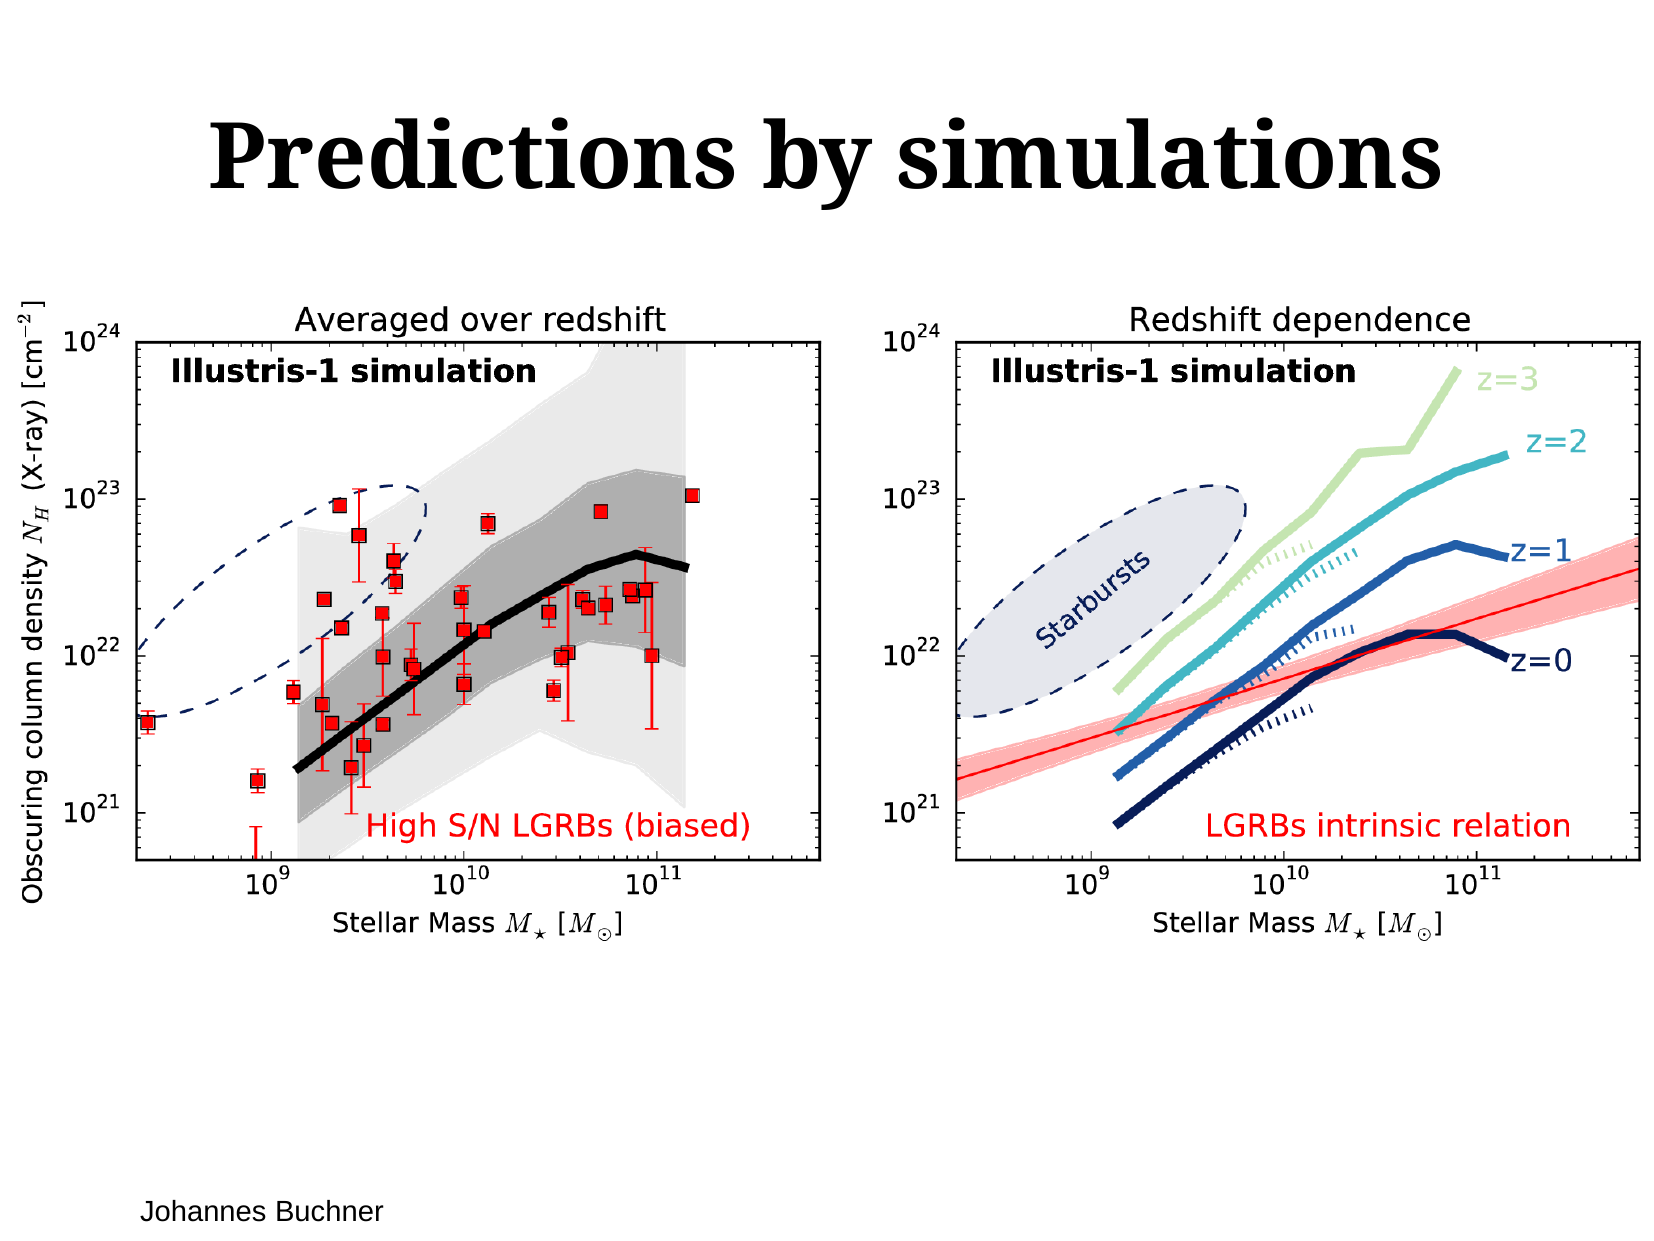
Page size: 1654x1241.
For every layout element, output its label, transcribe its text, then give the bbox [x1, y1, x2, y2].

title Predictions by simulations [82, 49, 1571, 257]
picture [1, 281, 1654, 959]
